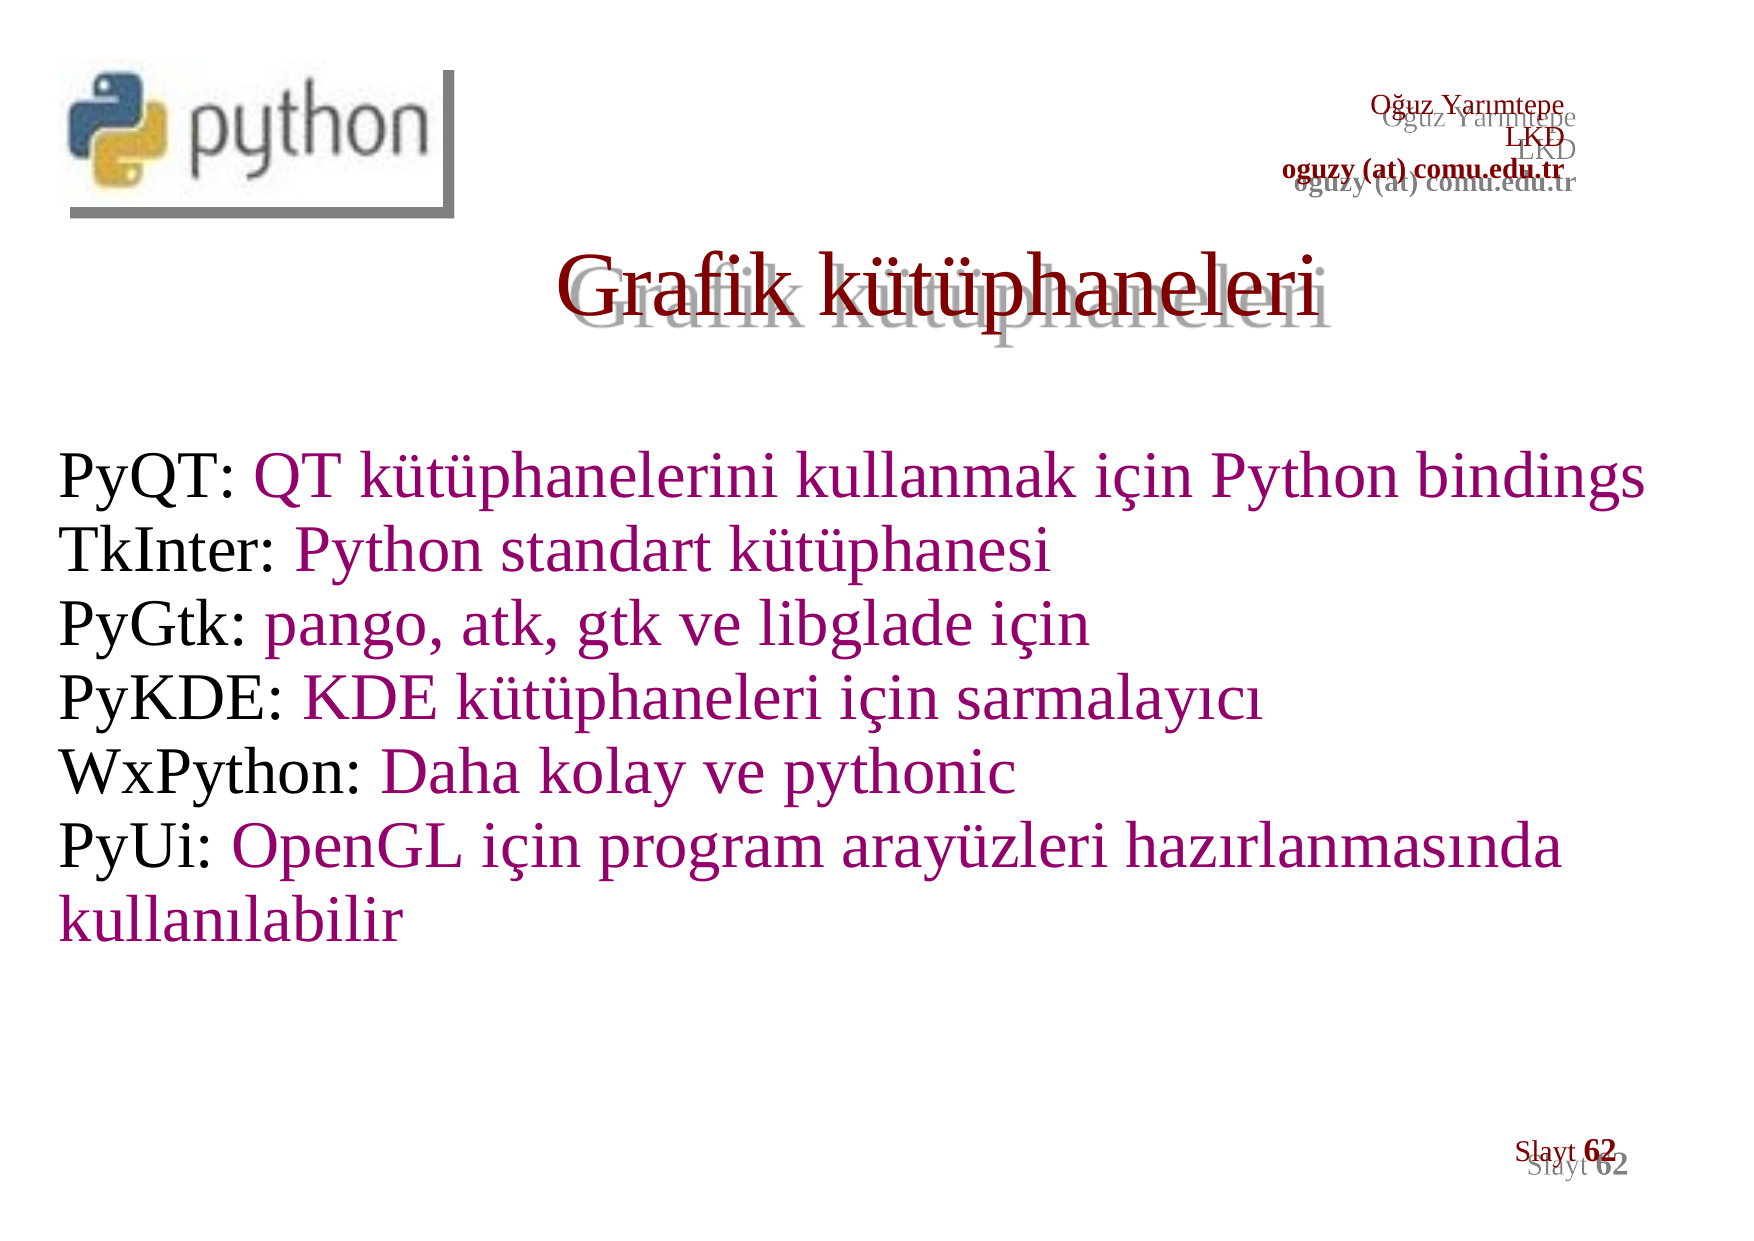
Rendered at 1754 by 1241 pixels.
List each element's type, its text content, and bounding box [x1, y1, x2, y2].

title Grafik kütüphaneleri [194, 214, 1684, 355]
subtitle PyQT: QT kütüphanelerini kullanmak için Python bindings TkInter: Python standart kütüphanesi PyGtk: pango, atk, gtk ve libglade için PyKDE: KDE kütüphaneleri için sarmalayıcı WxPython: Daha kolay ve pythonic PyUi: OpenGL için program arayüzleri hazırlanmasında kullanılabilir [59, 360, 1695, 1034]
picture [59, 58, 443, 207]
